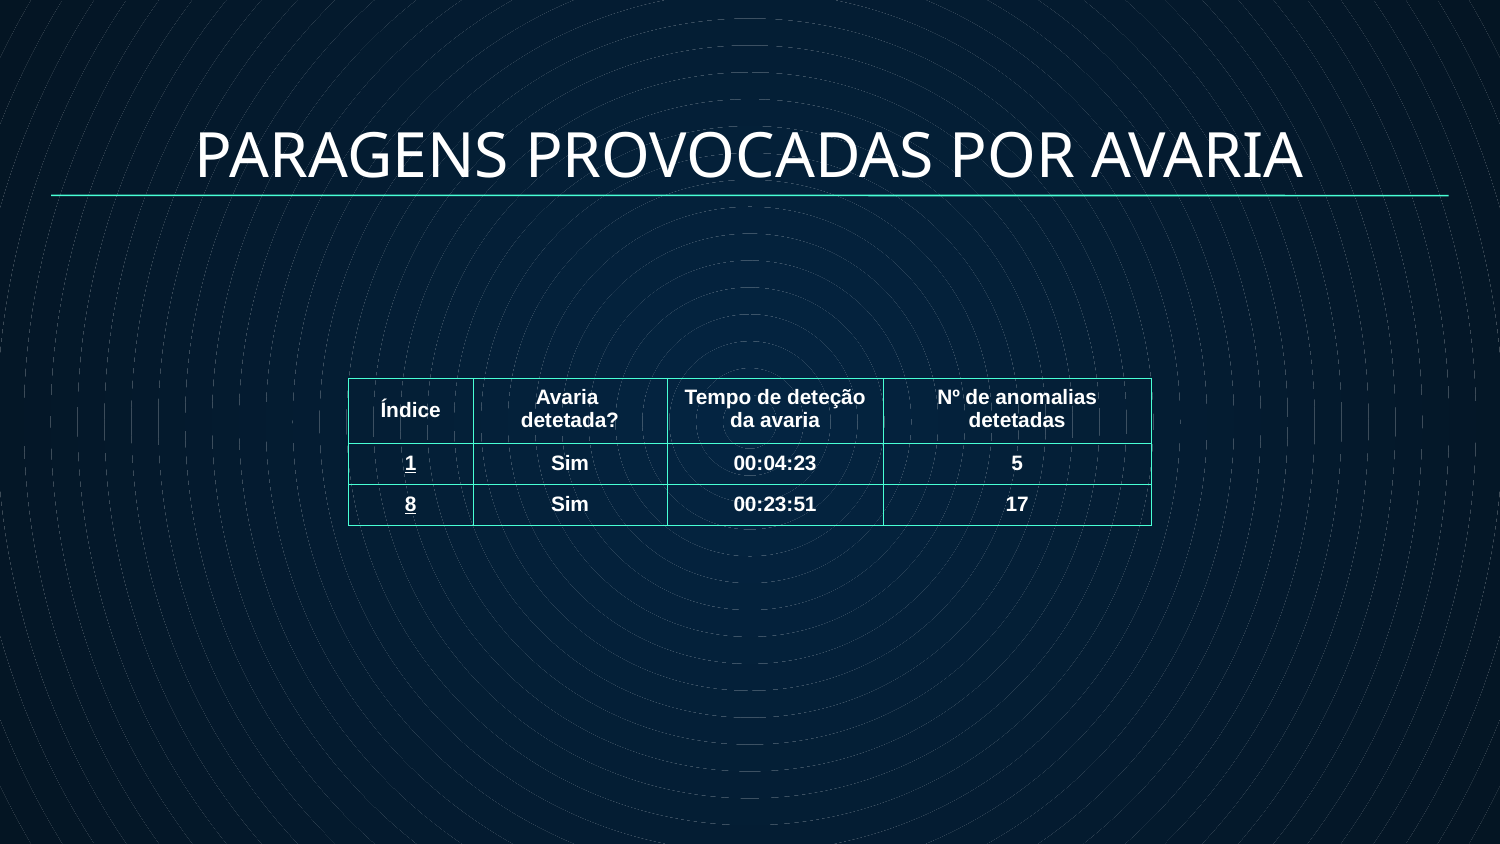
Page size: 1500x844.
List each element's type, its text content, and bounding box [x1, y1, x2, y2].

text_box PARAGENS PROVOCADAS POR AVARIA [51, 105, 1449, 194]
table_header Nº de anomalias detetadas [884, 379, 1151, 443]
table_header Índice [349, 379, 473, 443]
table_cell 5 [884, 444, 1151, 484]
table_cell 00:23:51 [668, 485, 883, 525]
table_cell Sim [474, 485, 667, 525]
table_cell 8 [349, 485, 473, 525]
text_box PARAGENS PROVOCADAS POR AVARIA [51, 197, 1449, 205]
table_header Tempo de deteção da avaria [668, 379, 883, 443]
table_cell 00:04:23 [668, 444, 883, 484]
table_header Avaria detetada? [474, 379, 667, 443]
table_cell 17 [884, 485, 1151, 525]
table_cell 1 [349, 444, 473, 484]
table_cell Sim [474, 444, 667, 484]
